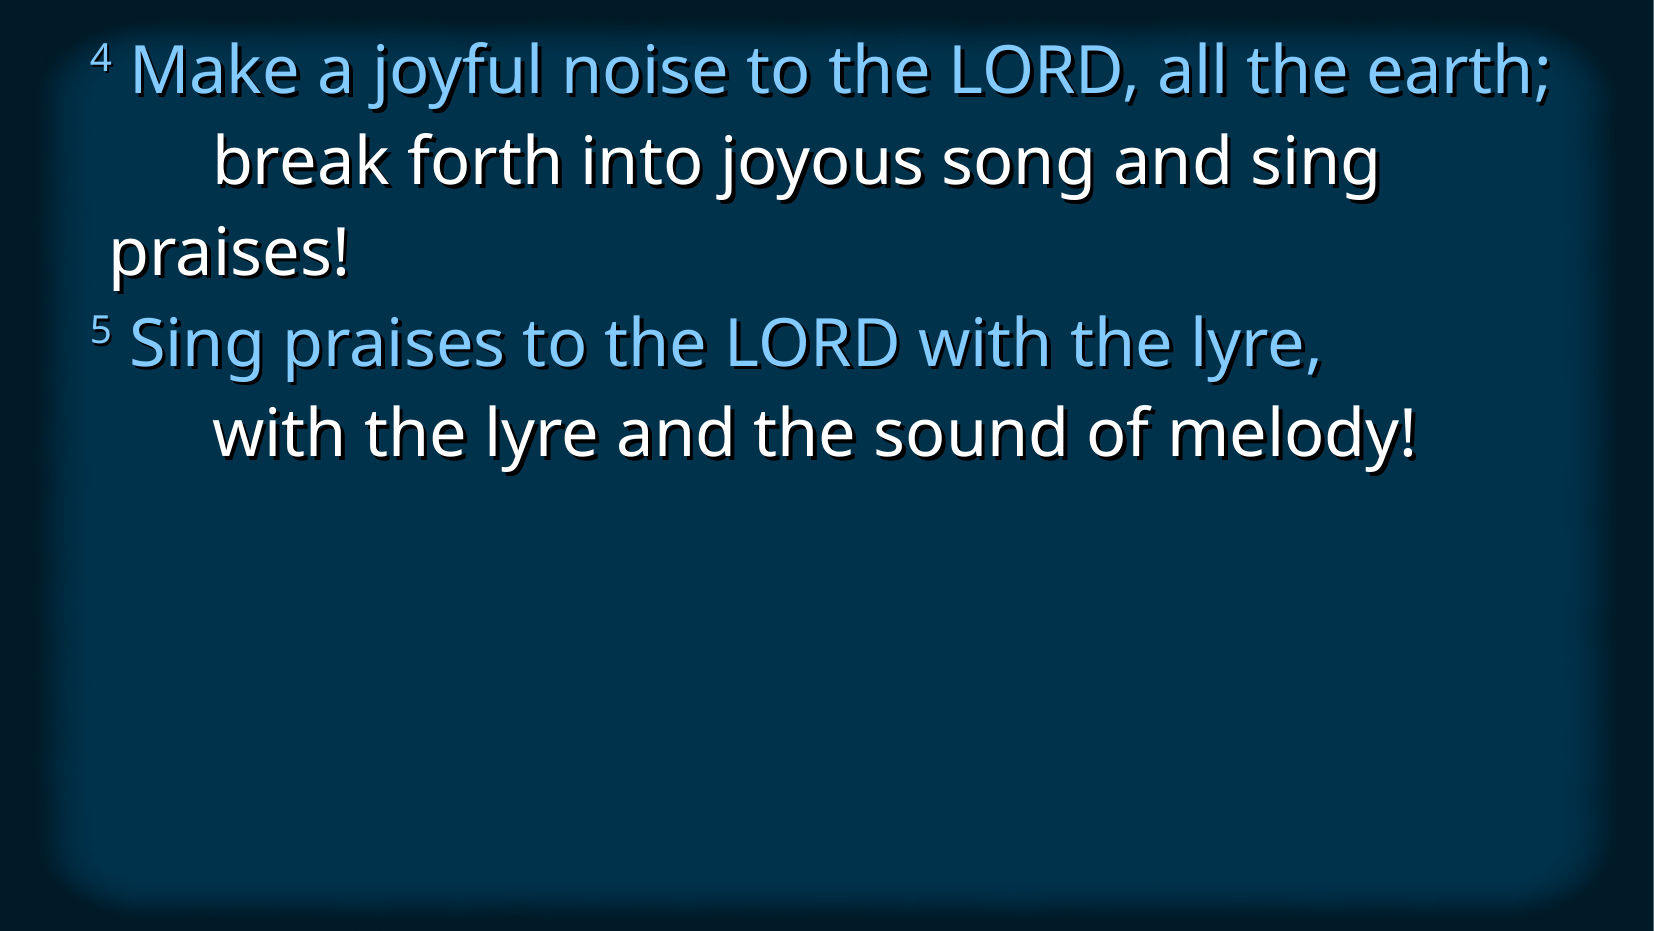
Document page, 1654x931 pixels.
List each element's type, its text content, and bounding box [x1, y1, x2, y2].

text_box 4 Make a joyful noise to the LORD, all the earth; break forth into joyous song and sing praises! 5 Sing praises to the LORD with the lyre, with the lyre and the sound of melody! [75, 15, 1591, 474]
picture [0, 0, 1654, 931]
